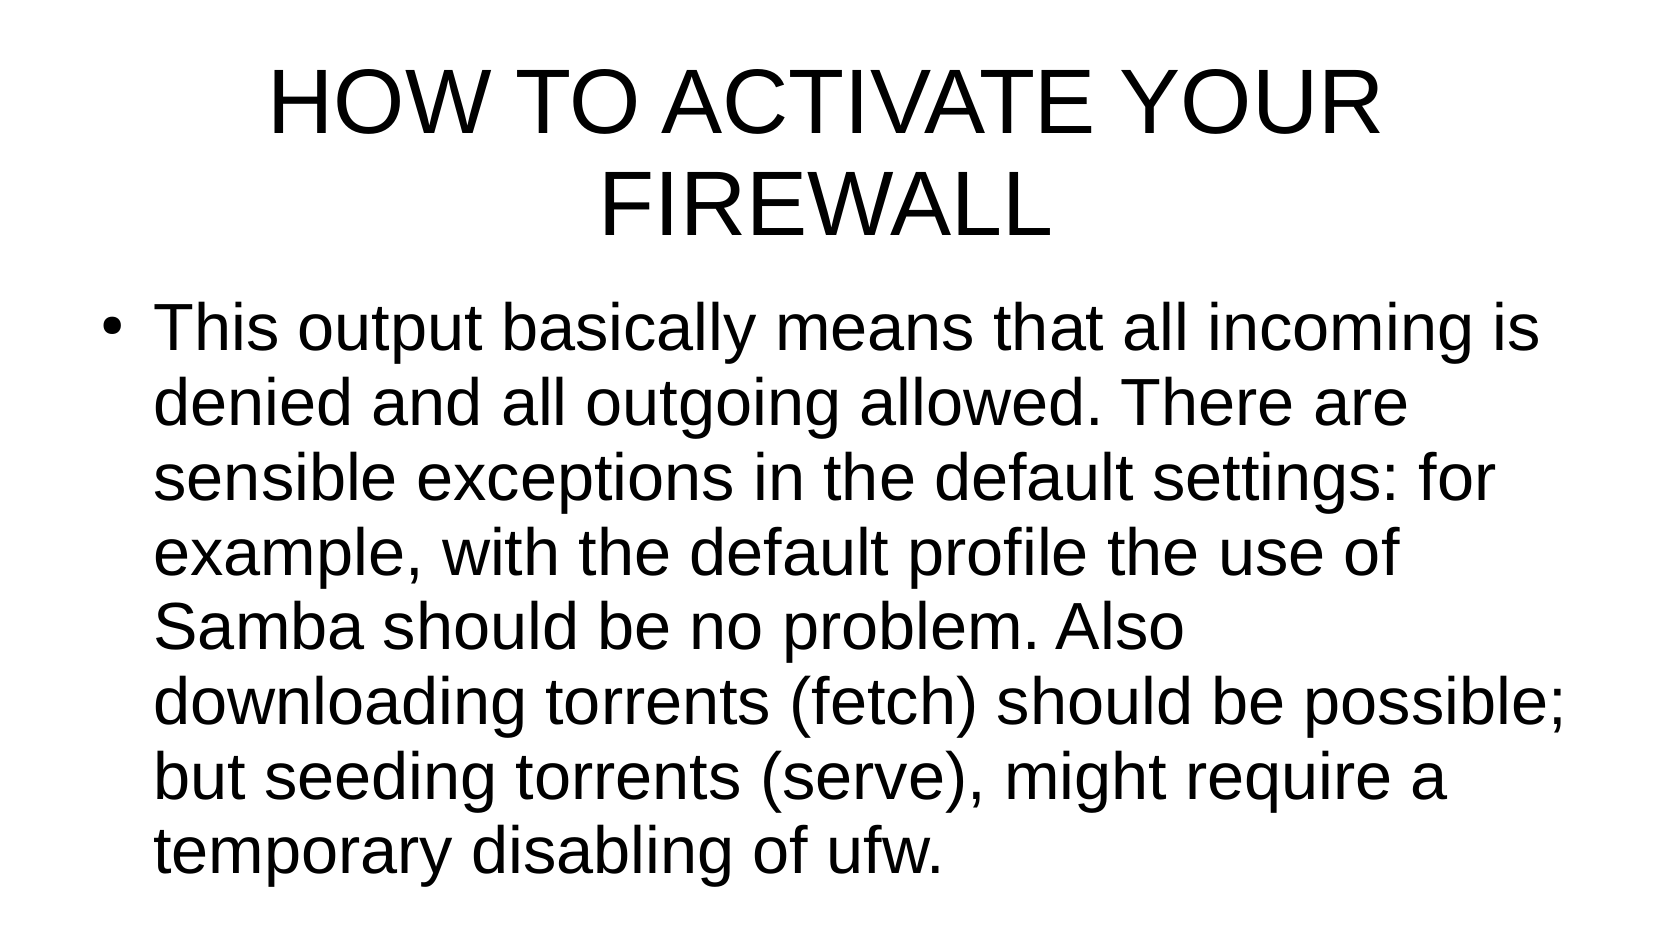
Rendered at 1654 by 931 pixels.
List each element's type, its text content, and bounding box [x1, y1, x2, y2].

list This output basically means that all incoming is denied and all outgoing allowed. There are sensible exceptions in the default settings: for example, with the default profile the use of Samba should be no problem. Also downloading torrents (fetch) should be possible; but seeding torrents (serve), might require a temporary disabling of ufw. [82, 290, 1571, 931]
title HOW TO ACTIVATE YOUR FIREWALL [82, 49, 1571, 257]
